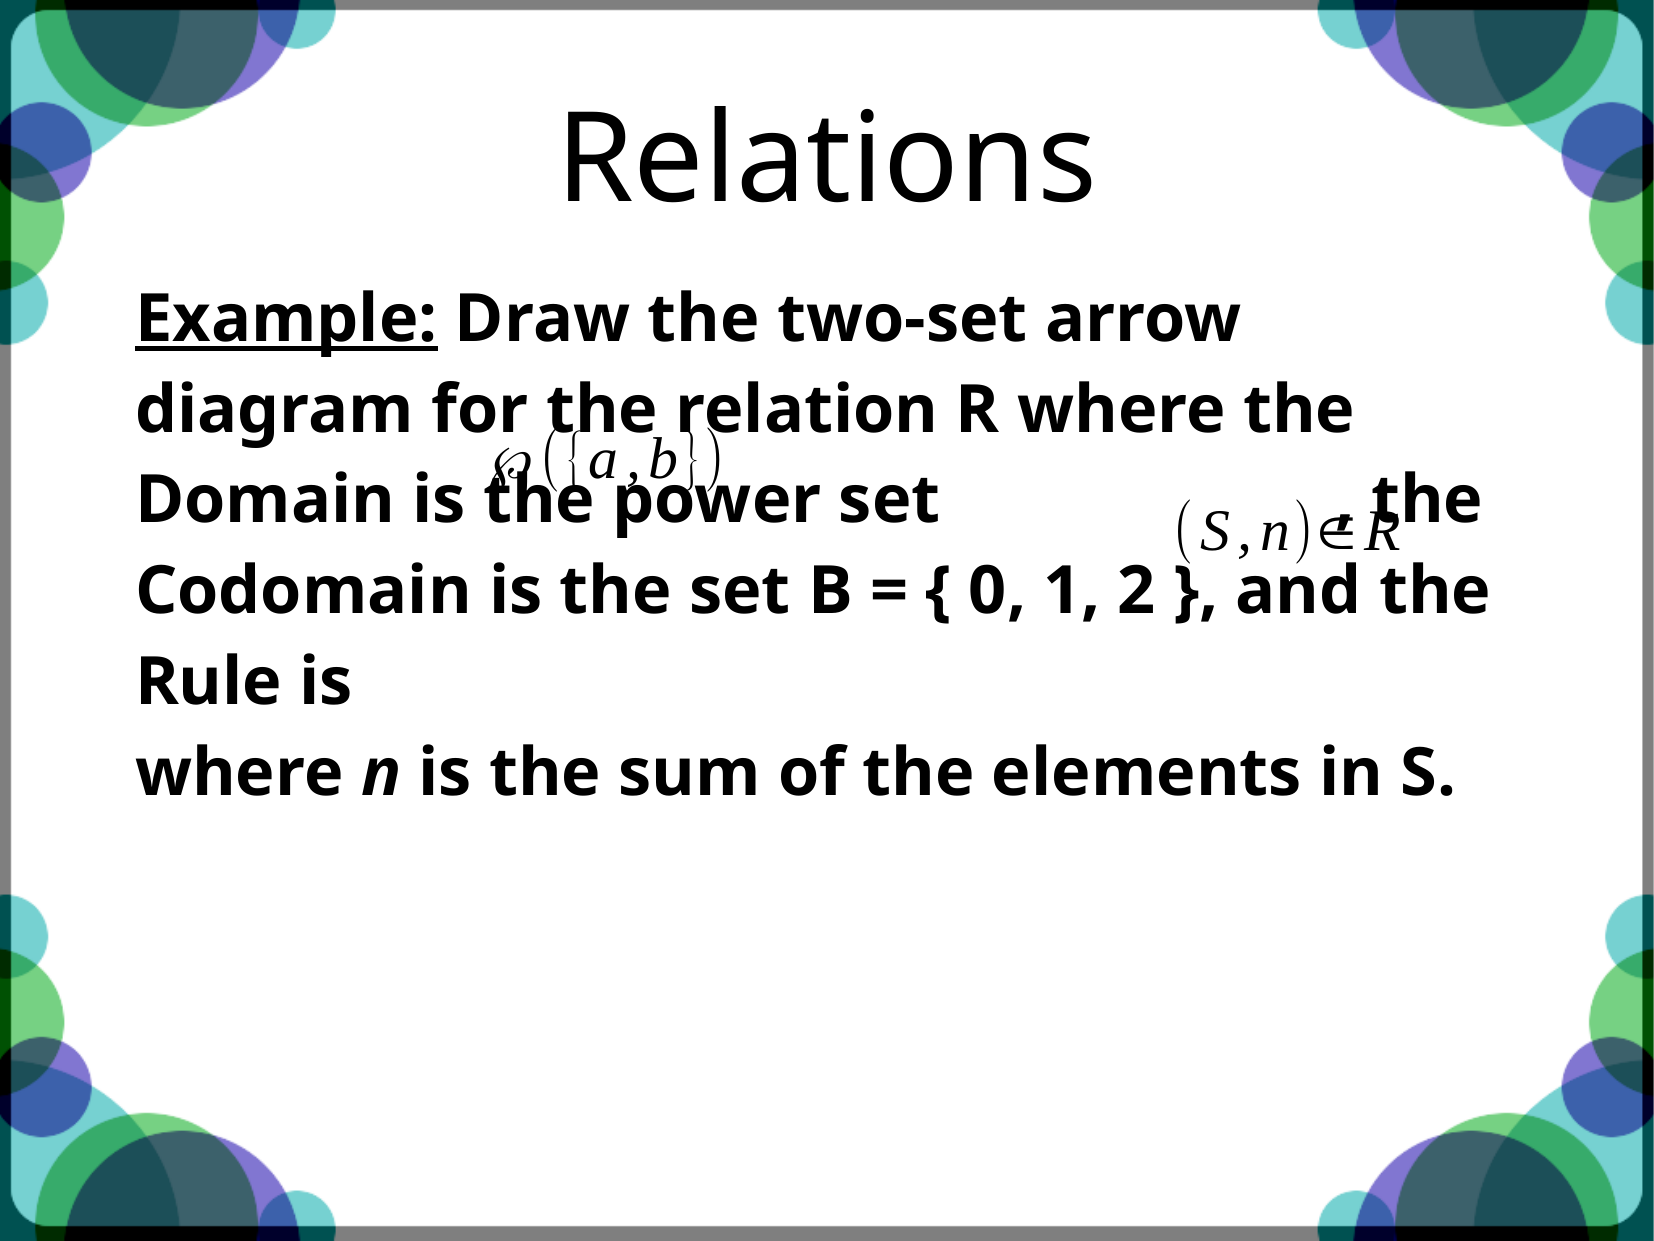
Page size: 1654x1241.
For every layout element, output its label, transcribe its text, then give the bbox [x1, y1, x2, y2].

title Relations [82, 49, 1571, 257]
chart [1159, 495, 1417, 567]
chart [473, 423, 738, 497]
text_box Example: Draw the two-set arrow diagram for the relation R where the Domain is the power set , the Codomain is the set B = { 0, 1, 2 }, and the Rule is where n is the sum of the elements in S. [135, 270, 1531, 943]
picture [0, 0, 1654, 1241]
